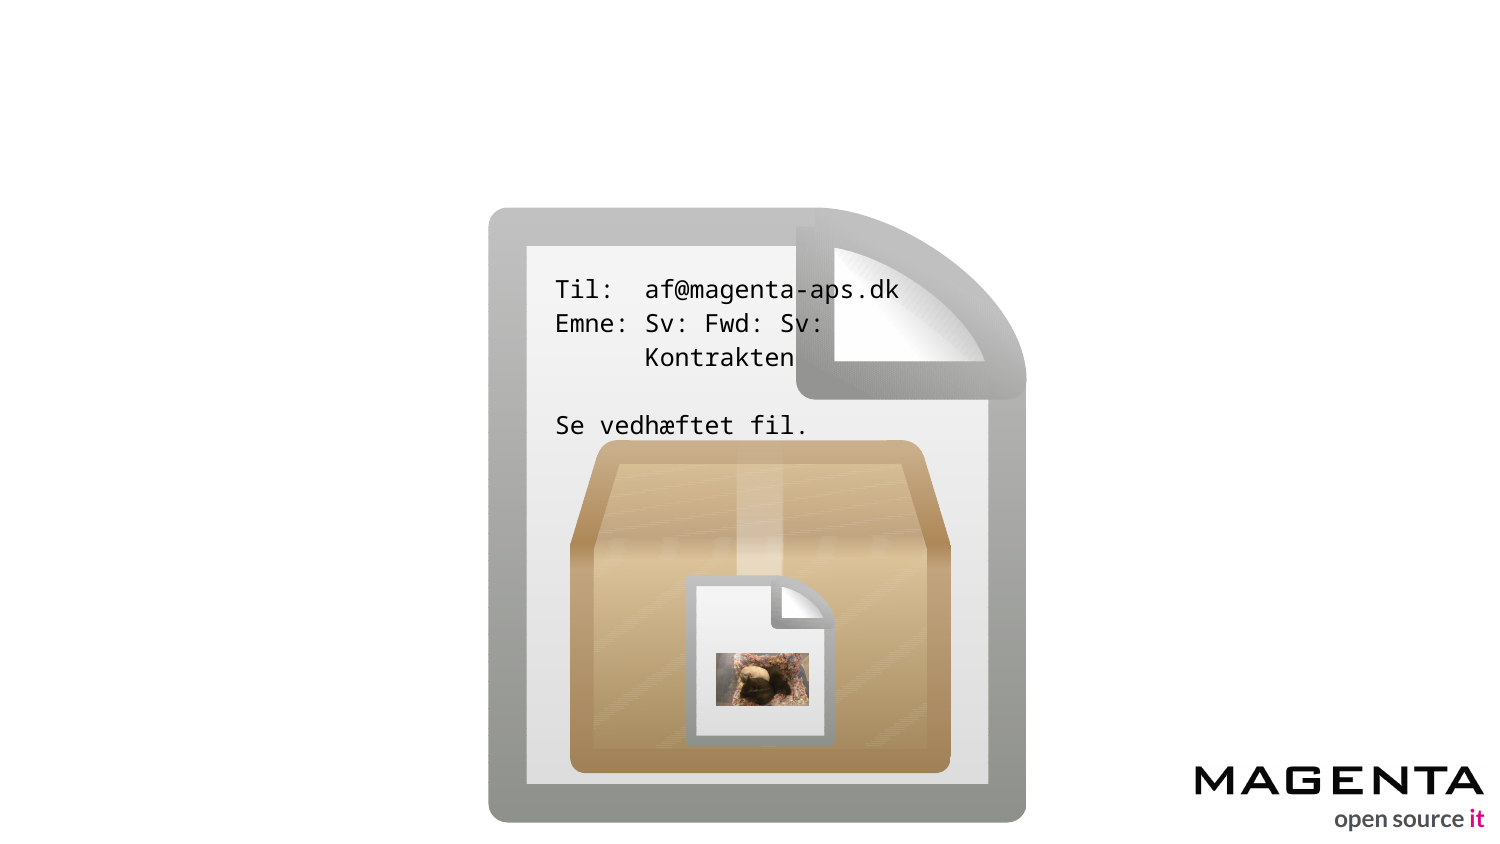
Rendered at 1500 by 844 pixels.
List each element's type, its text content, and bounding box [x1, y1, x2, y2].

picture [1193, 764, 1488, 833]
text_box Til: af@magenta-aps.dk Emne: Sv: Fwd: Sv: Kontrakten Se vedhæftet fil. [540, 264, 976, 436]
picture [450, 207, 1066, 823]
